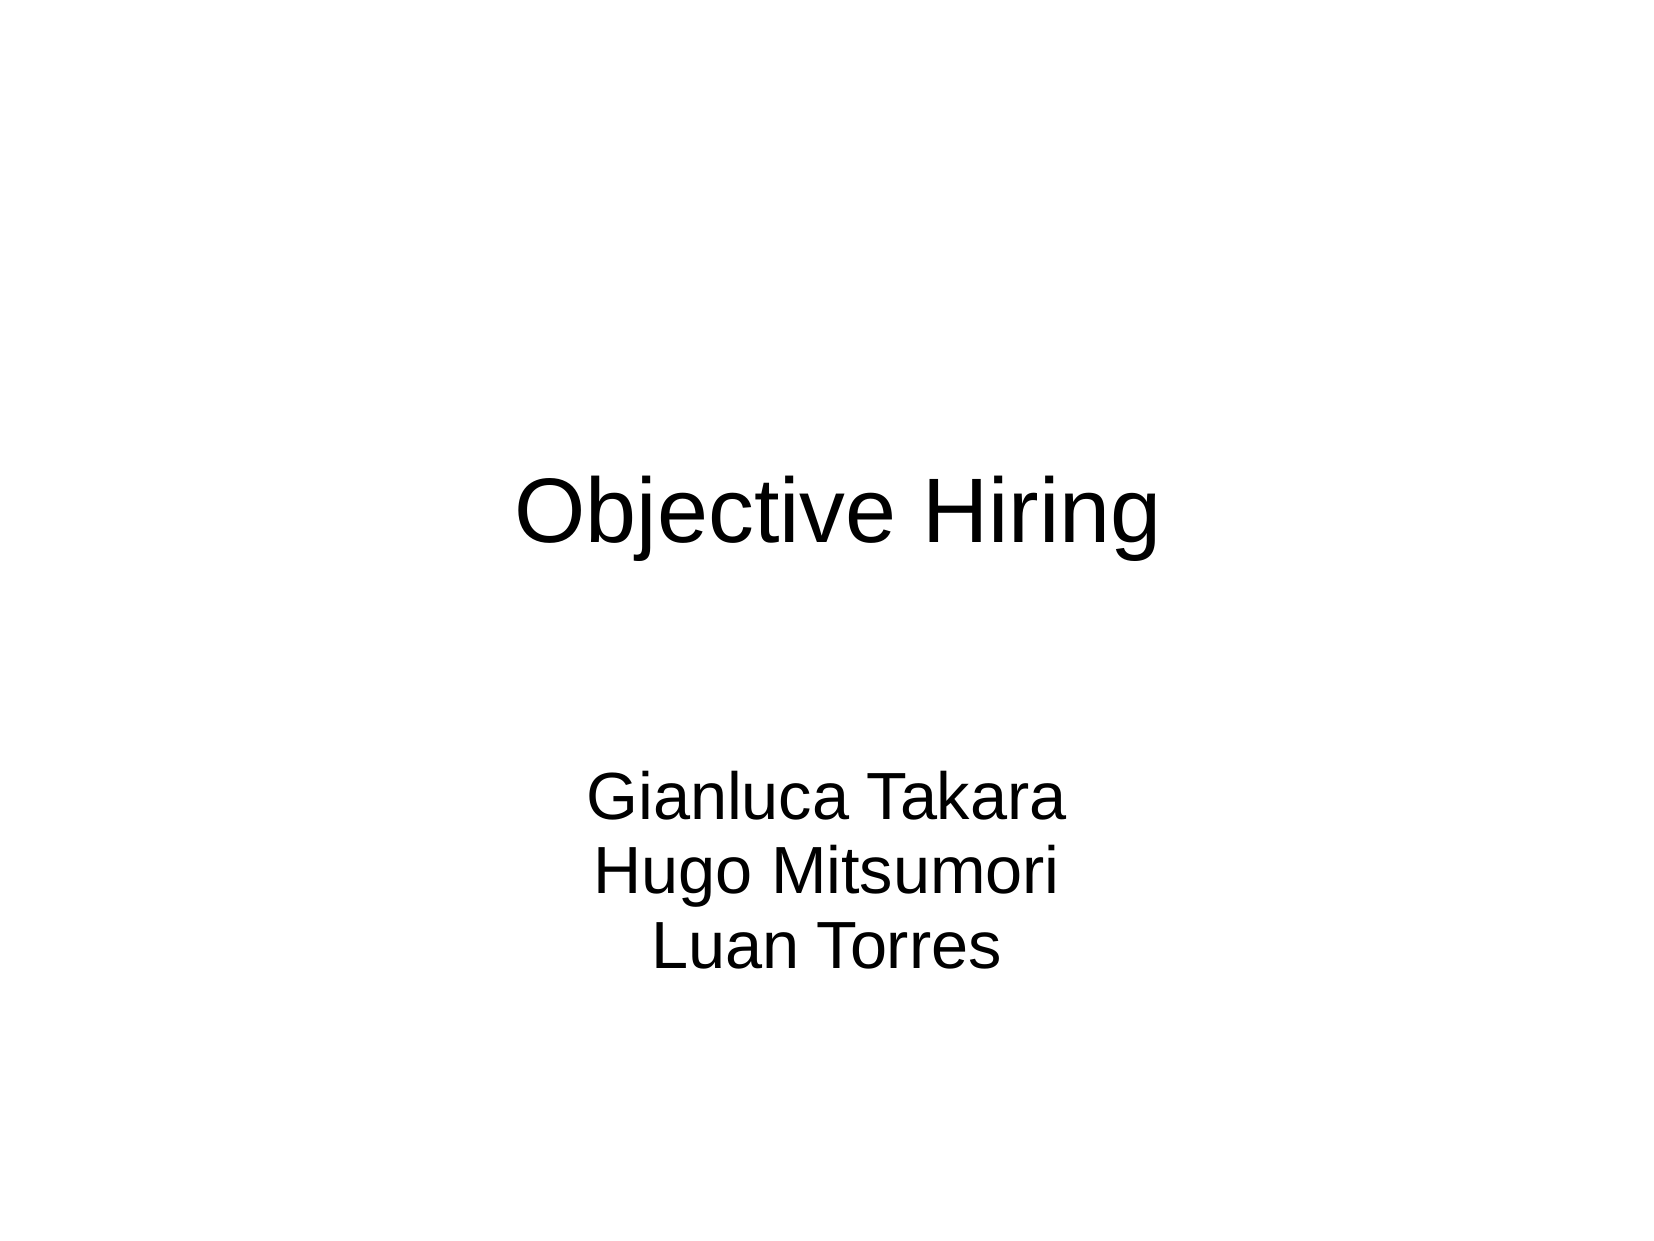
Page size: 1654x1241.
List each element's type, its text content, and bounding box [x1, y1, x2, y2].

title Objective Hiring [94, 407, 1583, 615]
subtitle Gianluca Takara Hugo Mitsumori Luan Torres [82, 732, 1571, 1010]
